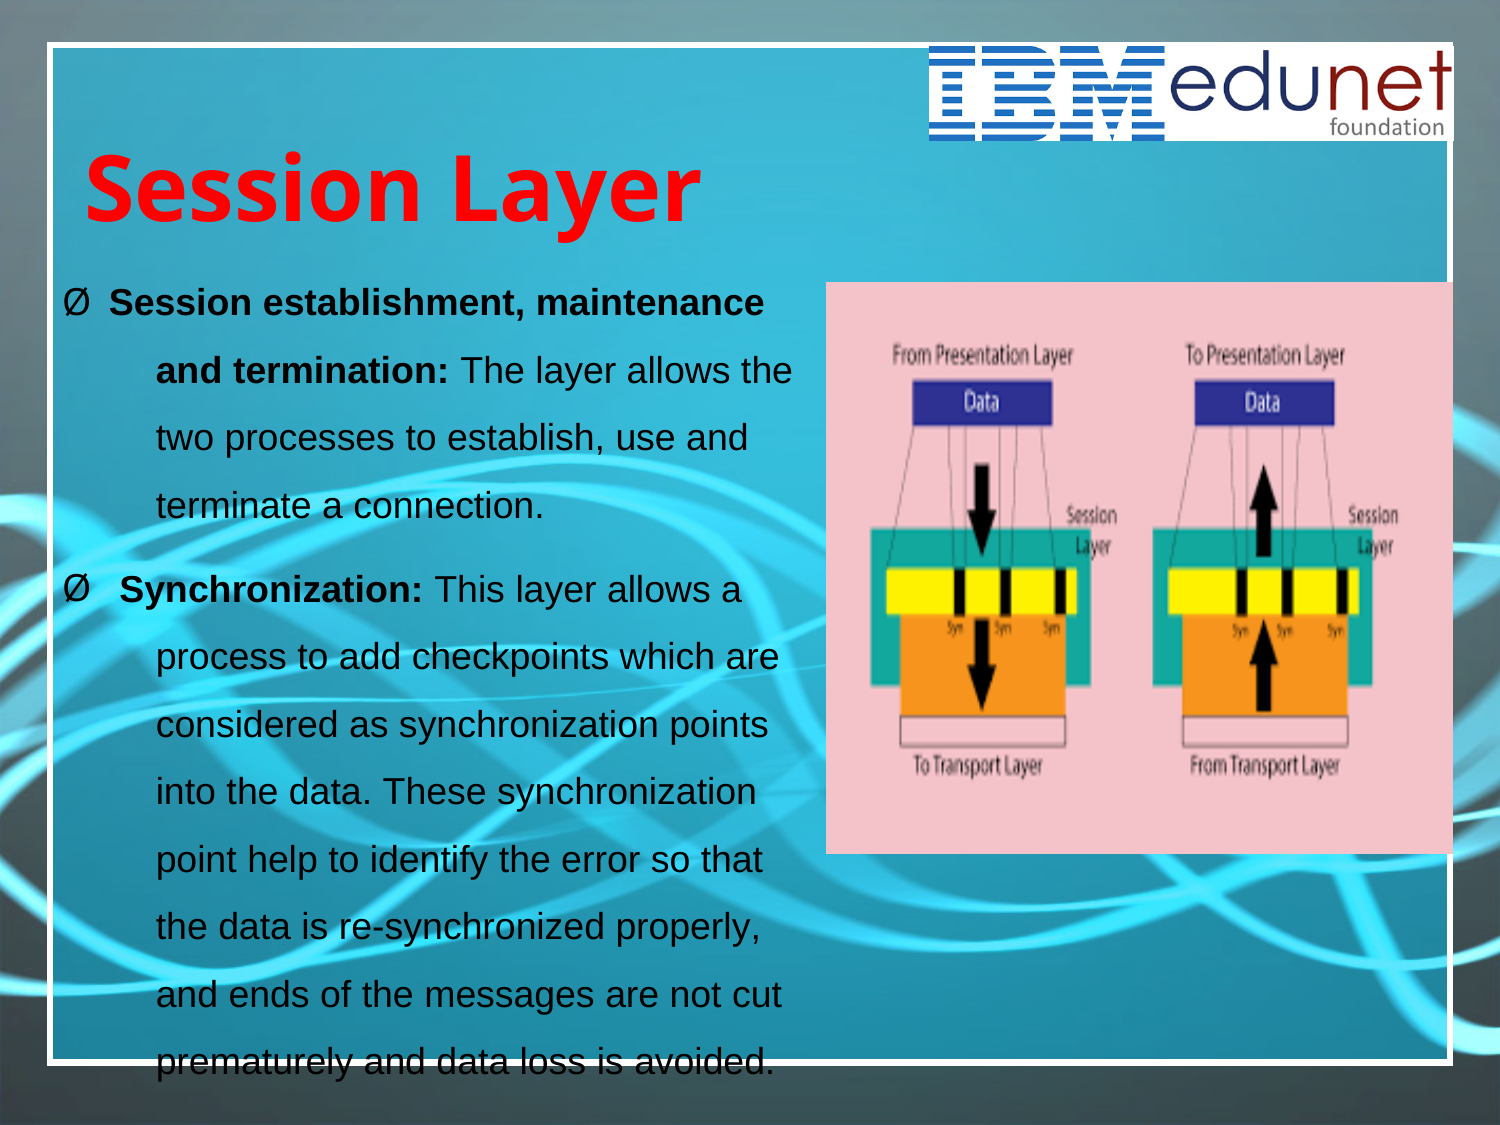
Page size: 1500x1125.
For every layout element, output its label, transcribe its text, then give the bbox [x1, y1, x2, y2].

list Session establishment, maintenance and termination: The layer allows the two processes to establish, use and terminate a connection. Synchronization: This layer allows a process to add checkpoints which are considered as synchronization points into the data. These synchronization point help to identify the error so that the data is re-synchronized properly, and ends of the messages are not cut prematurely and data loss is avoided. [47, 248, 813, 1090]
title Session Layer [101, 121, 687, 248]
picture [826, 282, 1453, 854]
picture [929, 46, 1454, 141]
